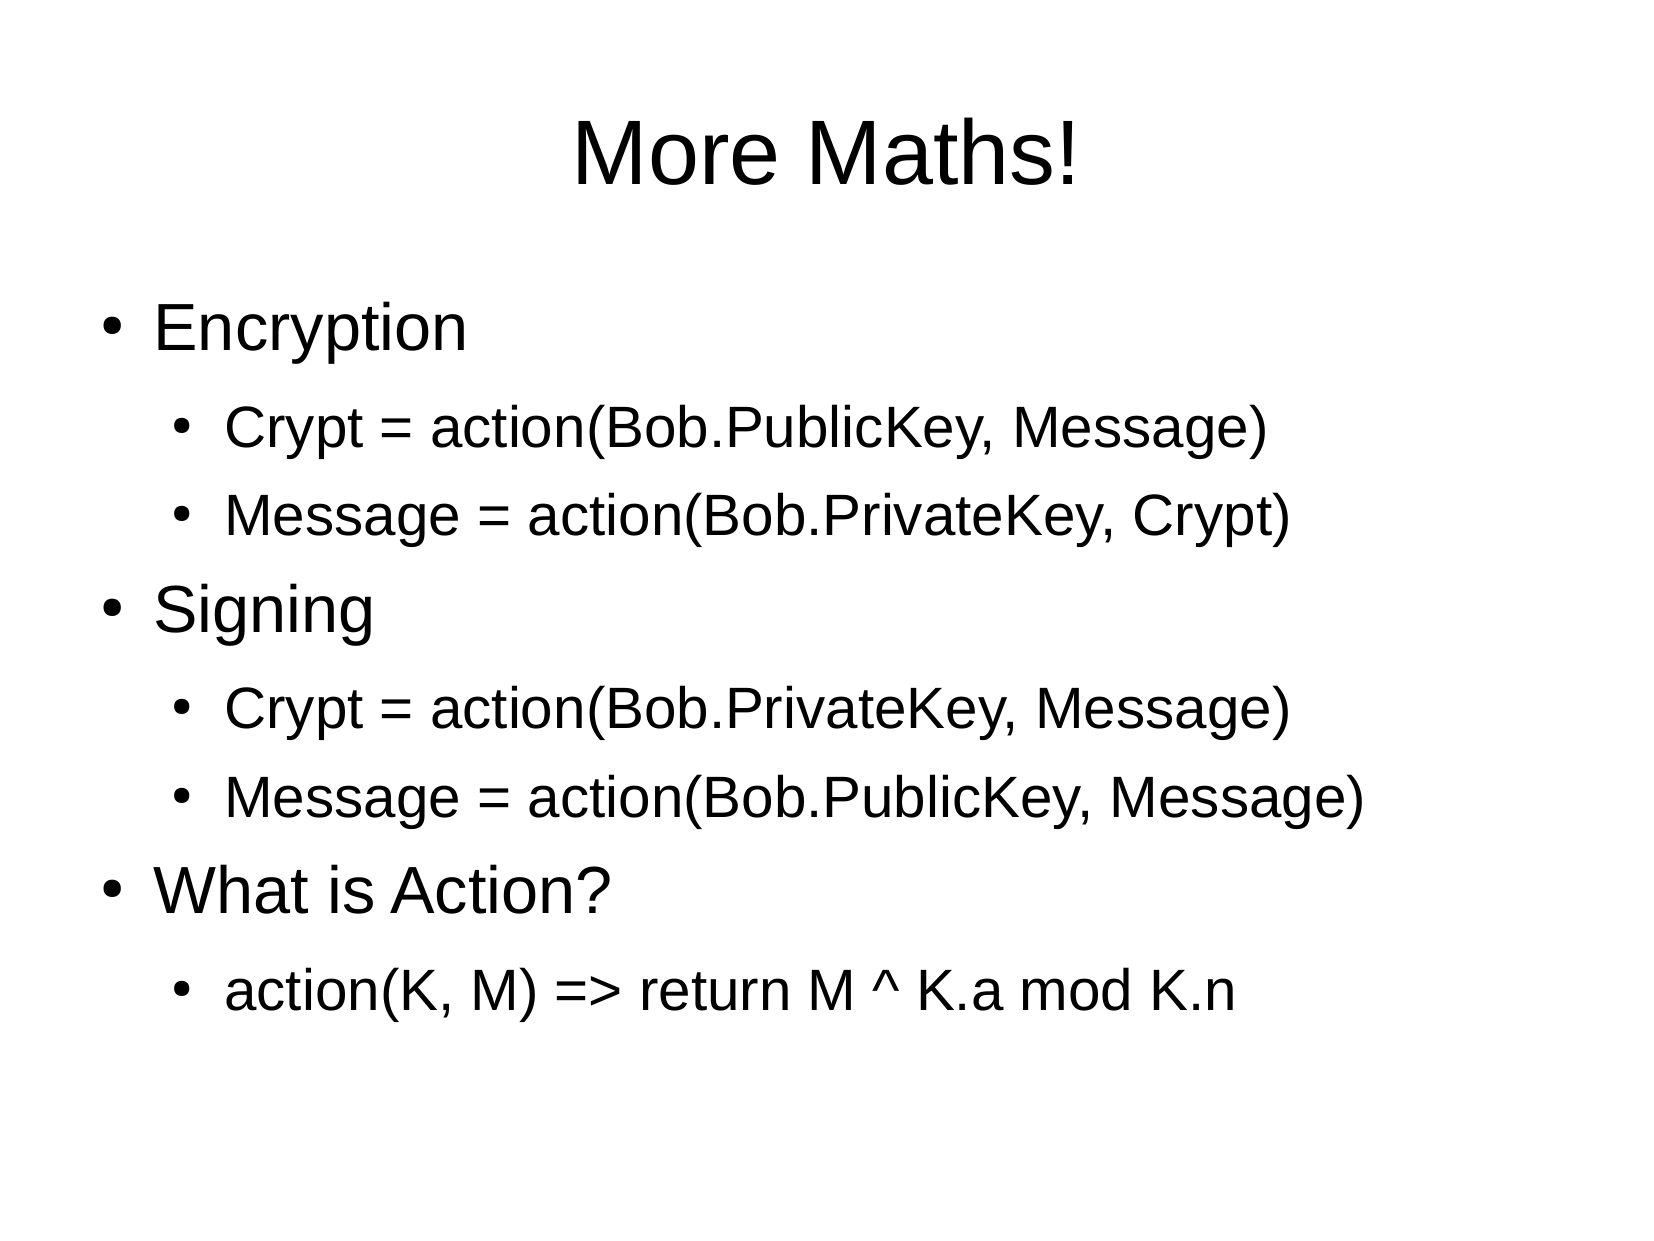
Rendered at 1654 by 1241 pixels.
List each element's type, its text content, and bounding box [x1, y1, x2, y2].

list Encryption Crypt = action(Bob.PublicKey, Message) Message = action(Bob.PrivateKey, Crypt) Signing Crypt = action(Bob.PrivateKey, Message) Message = action(Bob.PublicKey, Message) What is Action? action(K, M) => return M ^ K.a mod K.n [82, 290, 1571, 1109]
title More Maths! [82, 49, 1571, 257]
